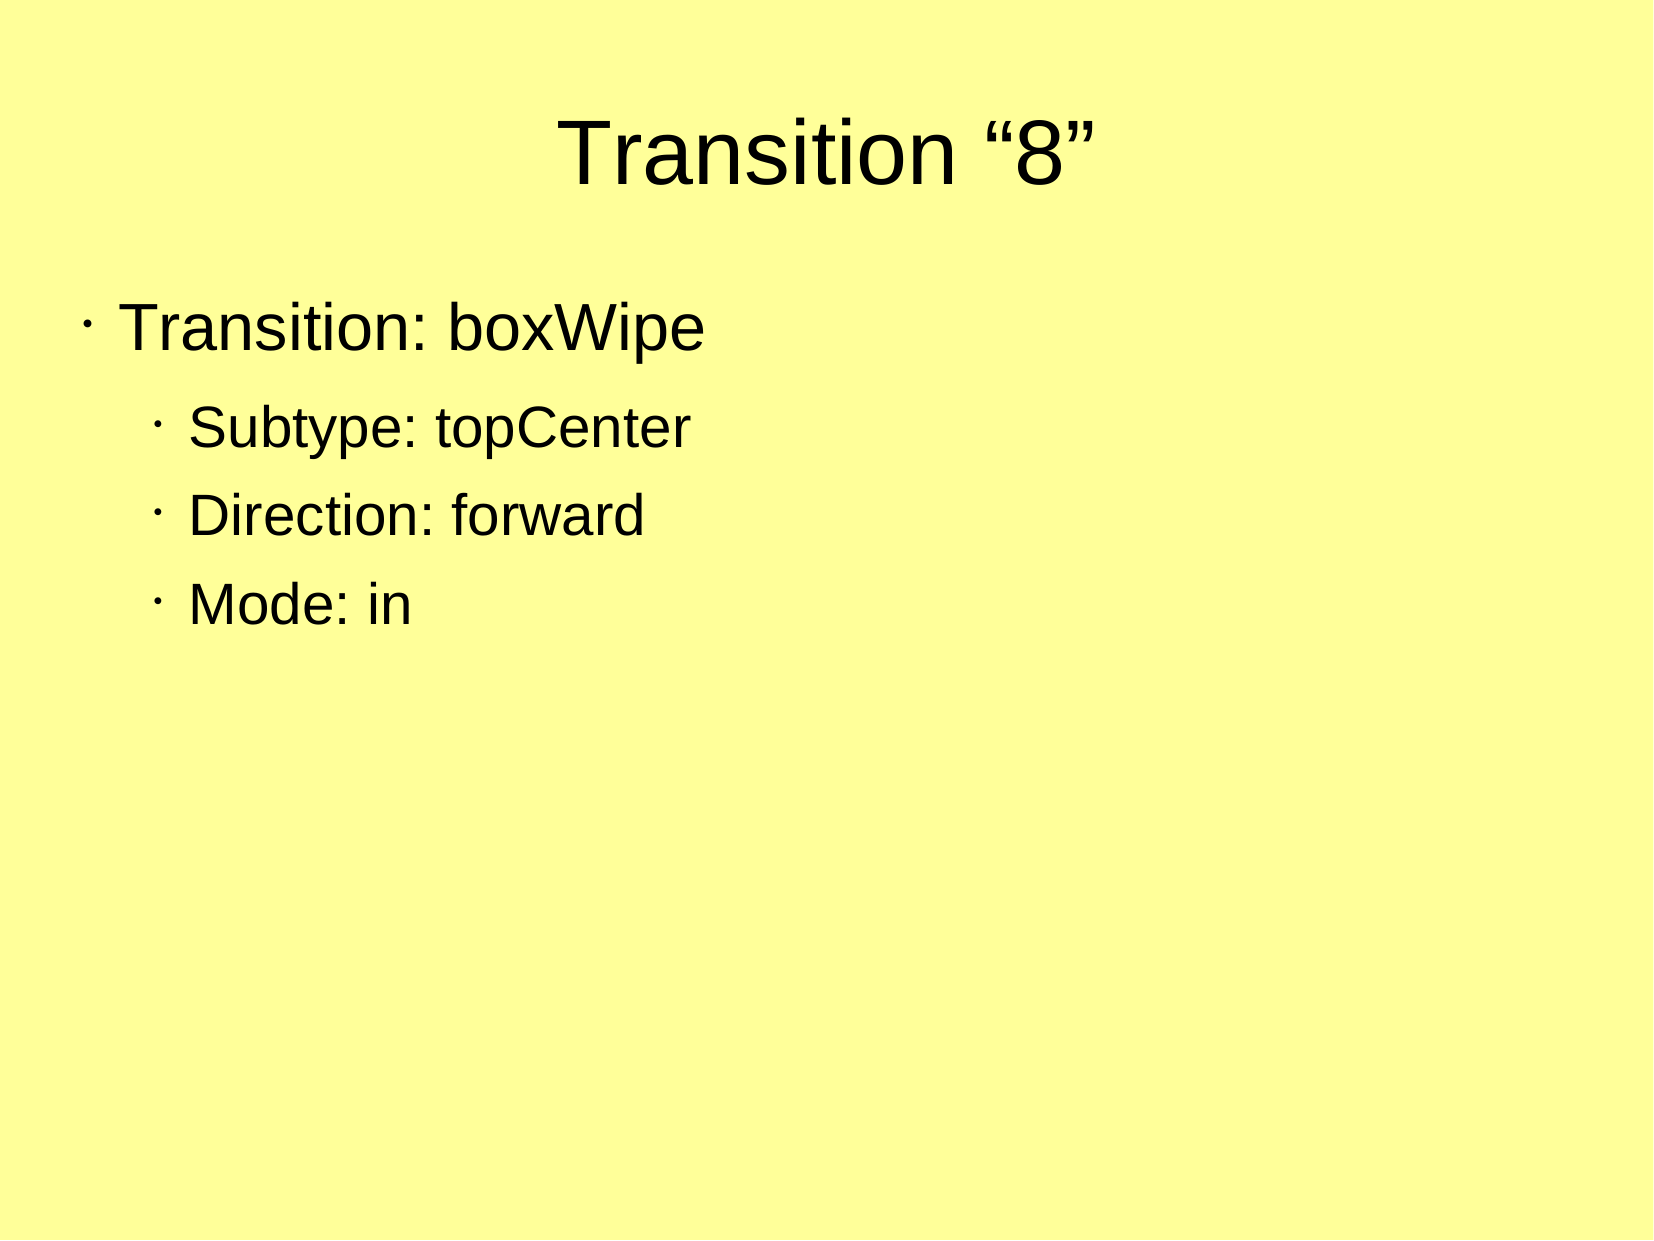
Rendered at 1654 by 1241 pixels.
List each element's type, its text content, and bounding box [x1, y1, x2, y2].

title Transition “8” [82, 49, 1571, 257]
list Transition: boxWipe Subtype: topCenter Direction: forward Mode: in [82, 290, 1571, 1080]
